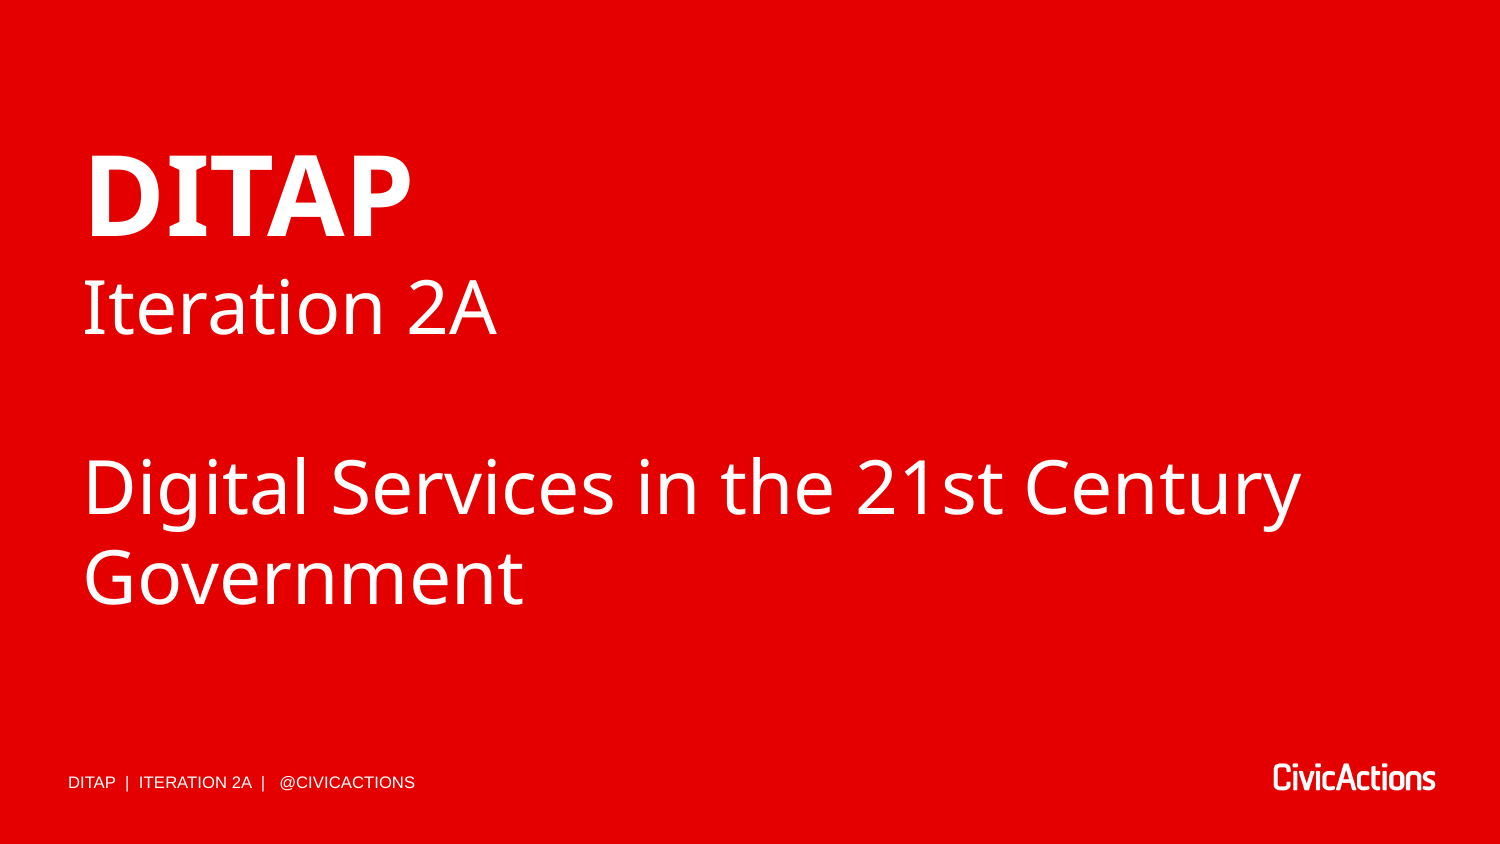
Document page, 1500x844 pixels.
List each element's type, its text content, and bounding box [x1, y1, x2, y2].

title DITAP Iteration 2A Digital Services in the 21st Century Government [73, 114, 1354, 470]
picture [1271, 758, 1438, 795]
